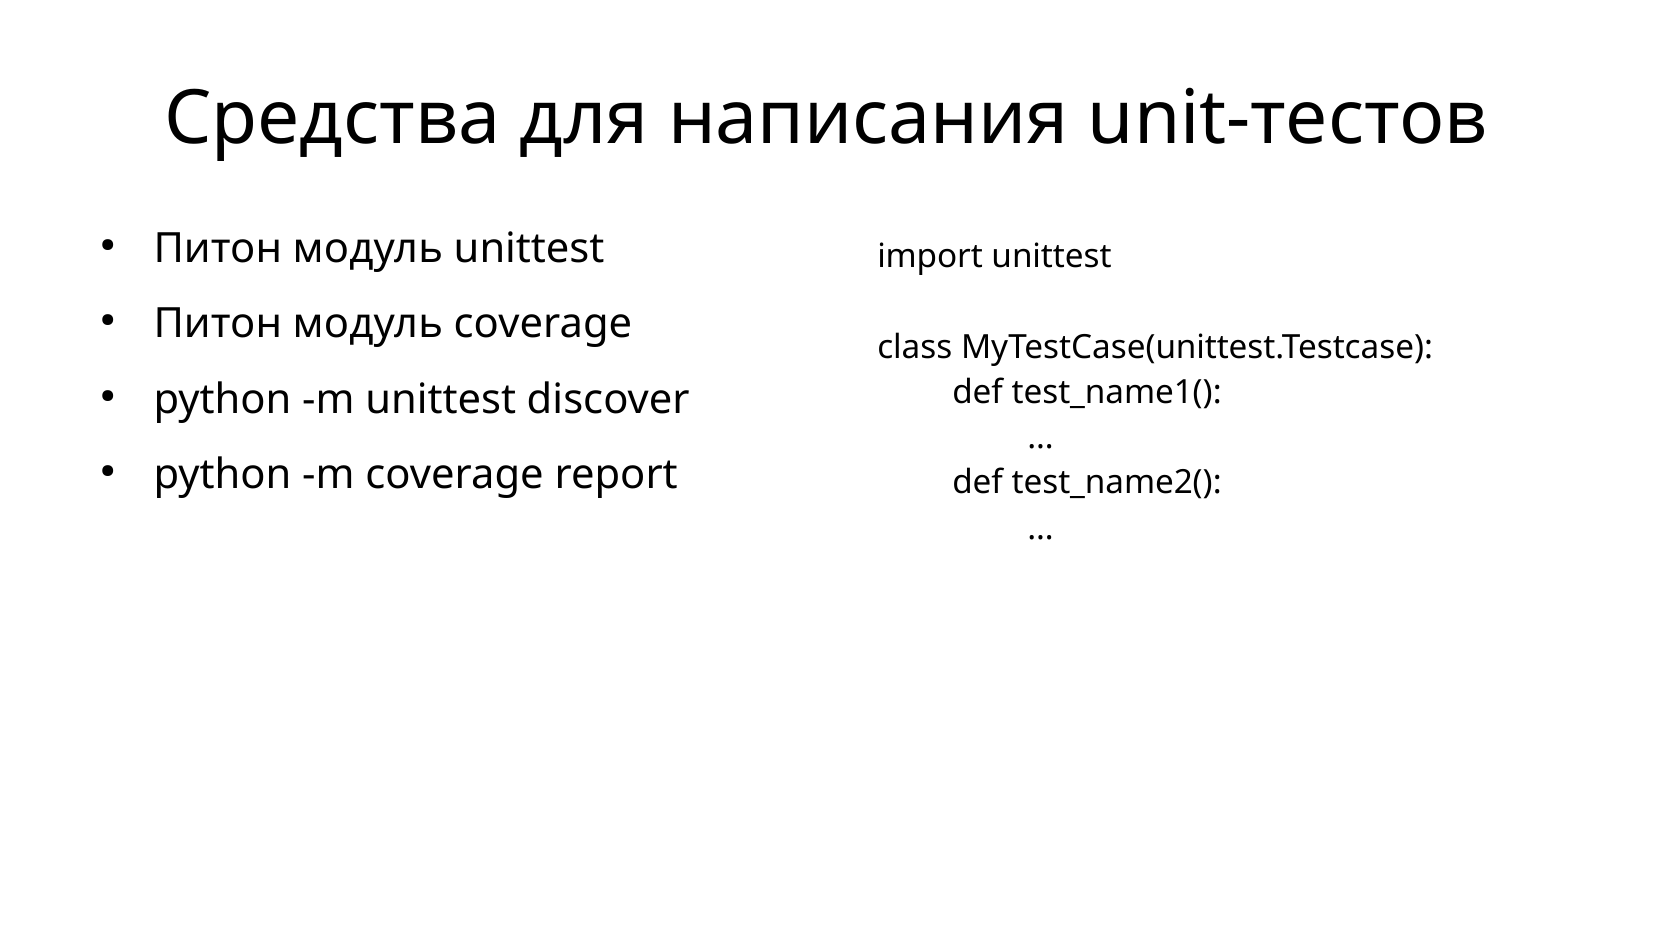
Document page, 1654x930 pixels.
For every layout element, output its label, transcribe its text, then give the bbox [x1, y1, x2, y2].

title Средства для написания unit-тестов [82, 37, 1571, 193]
text_box import unittest class MyTestCase(unittest.Testcase): def test_name1(): … def test_name2(): … [862, 225, 1538, 638]
list Питон модуль unittest Питон модуль coverage python -m unittest discover python -m coverage report [82, 217, 826, 826]
